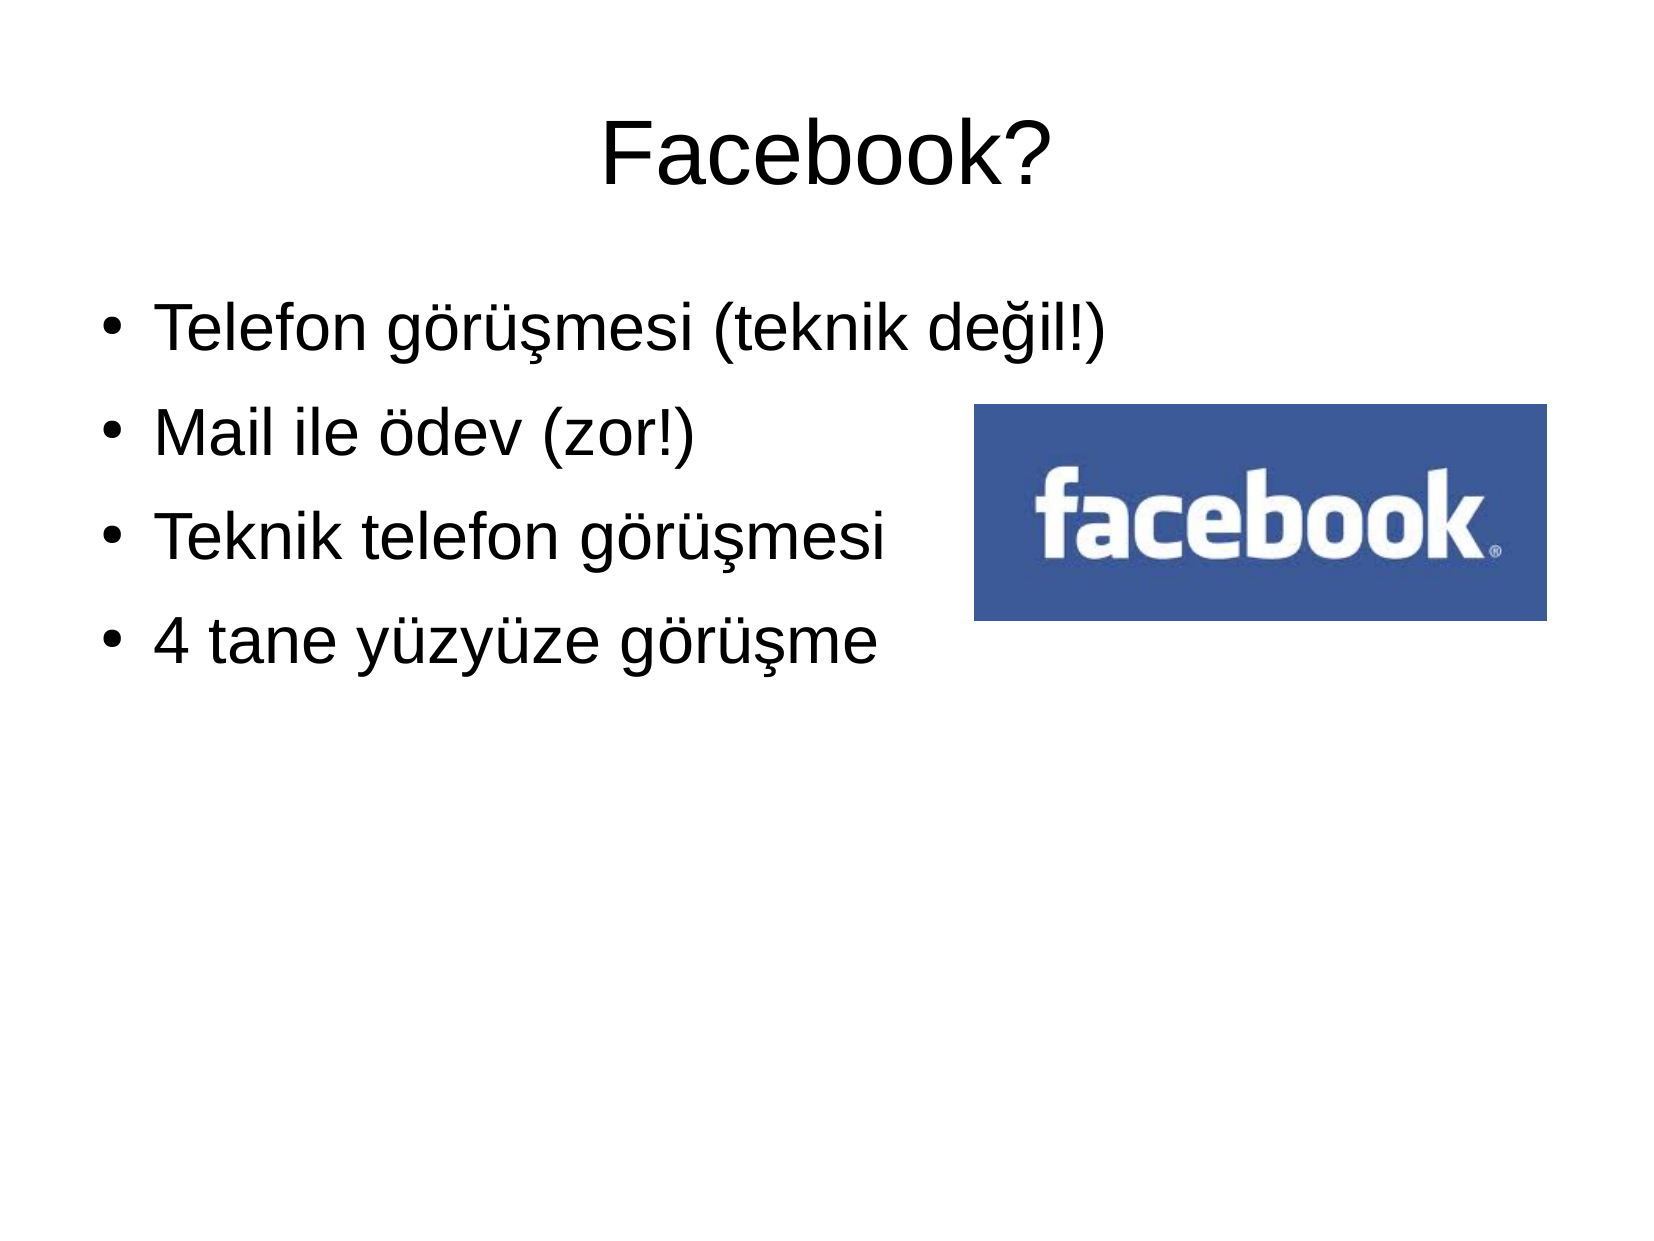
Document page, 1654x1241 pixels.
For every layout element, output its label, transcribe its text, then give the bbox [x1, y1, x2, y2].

picture [974, 404, 1547, 621]
list Telefon görüşmesi (teknik değil!) Mail ile ödev (zor!) Teknik telefon görüşmesi 4 tane yüzyüze görüşme [82, 290, 1571, 1109]
title Facebook? [82, 49, 1571, 257]
